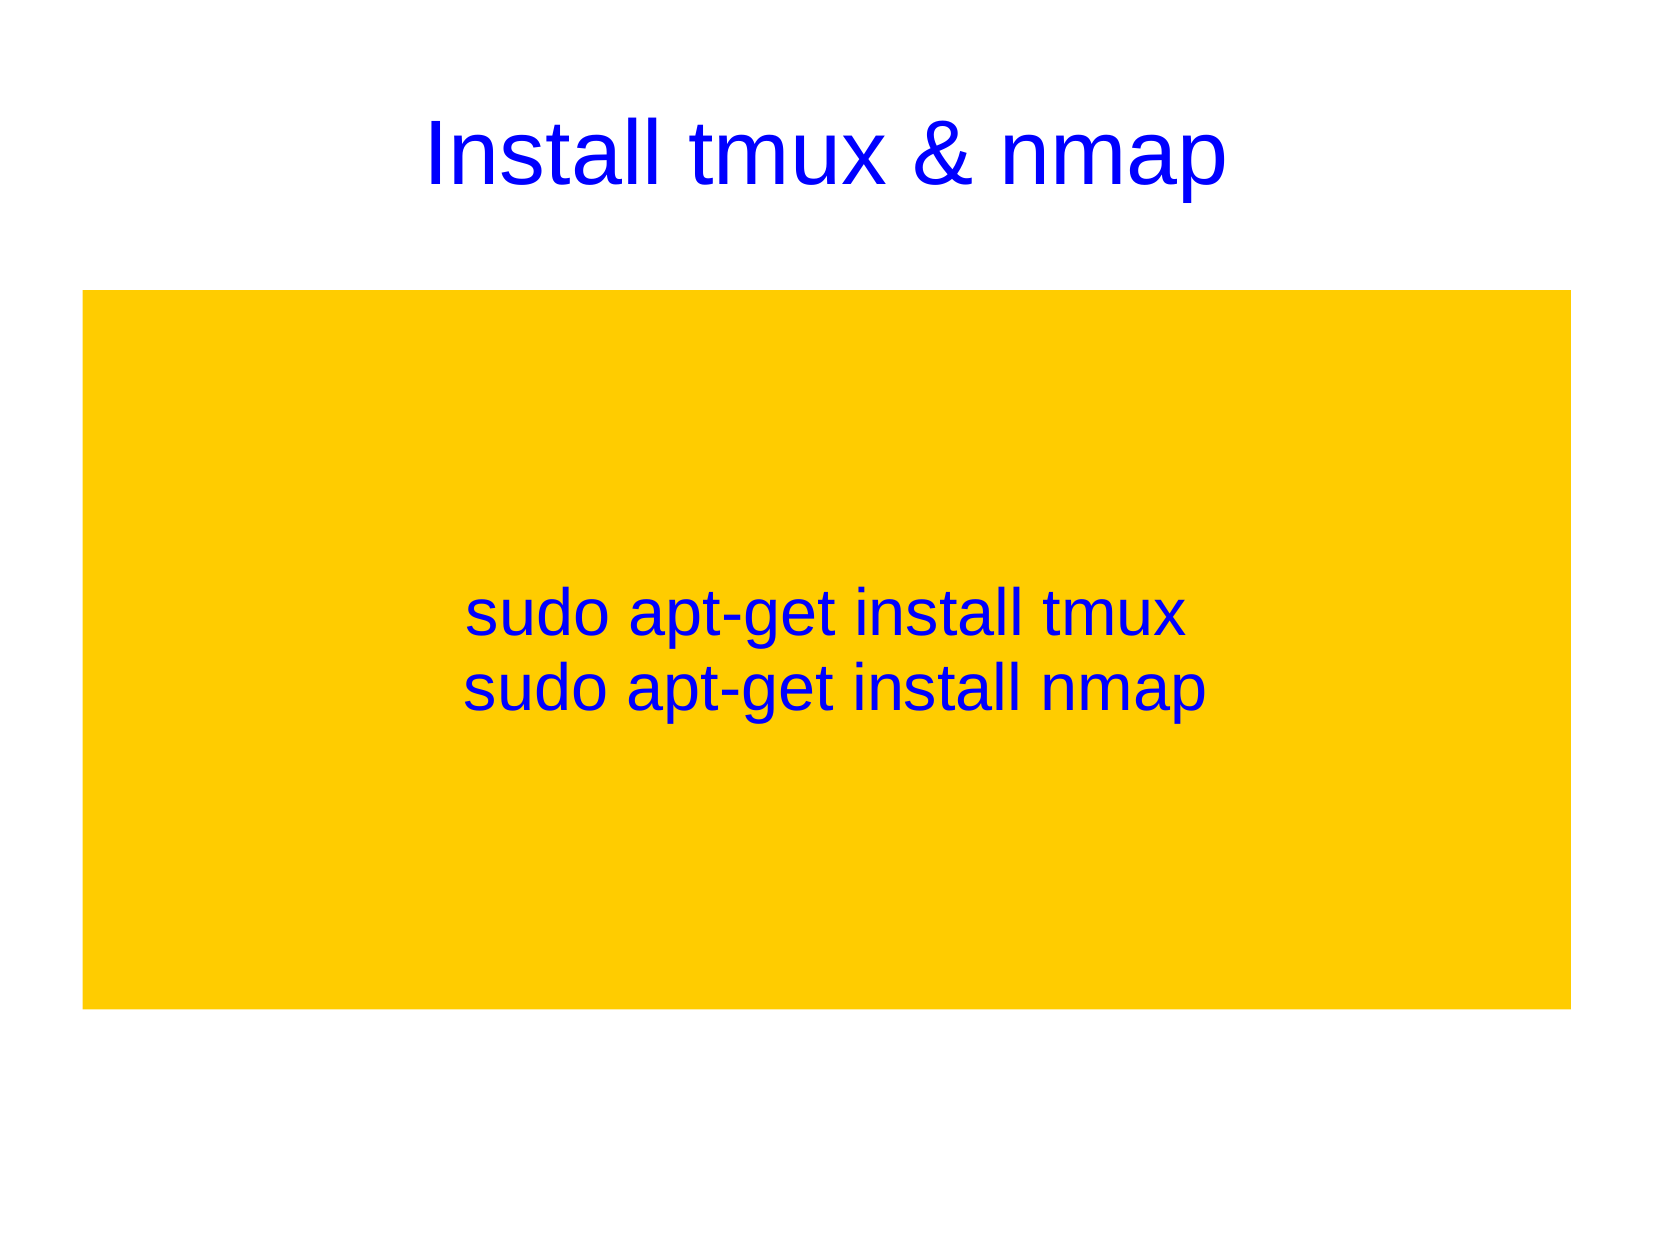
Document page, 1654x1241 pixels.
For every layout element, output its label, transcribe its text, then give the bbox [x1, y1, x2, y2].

subtitle sudo apt-get install tmux sudo apt-get install nmap [82, 290, 1571, 1010]
title Install tmux & nmap [82, 49, 1571, 257]
